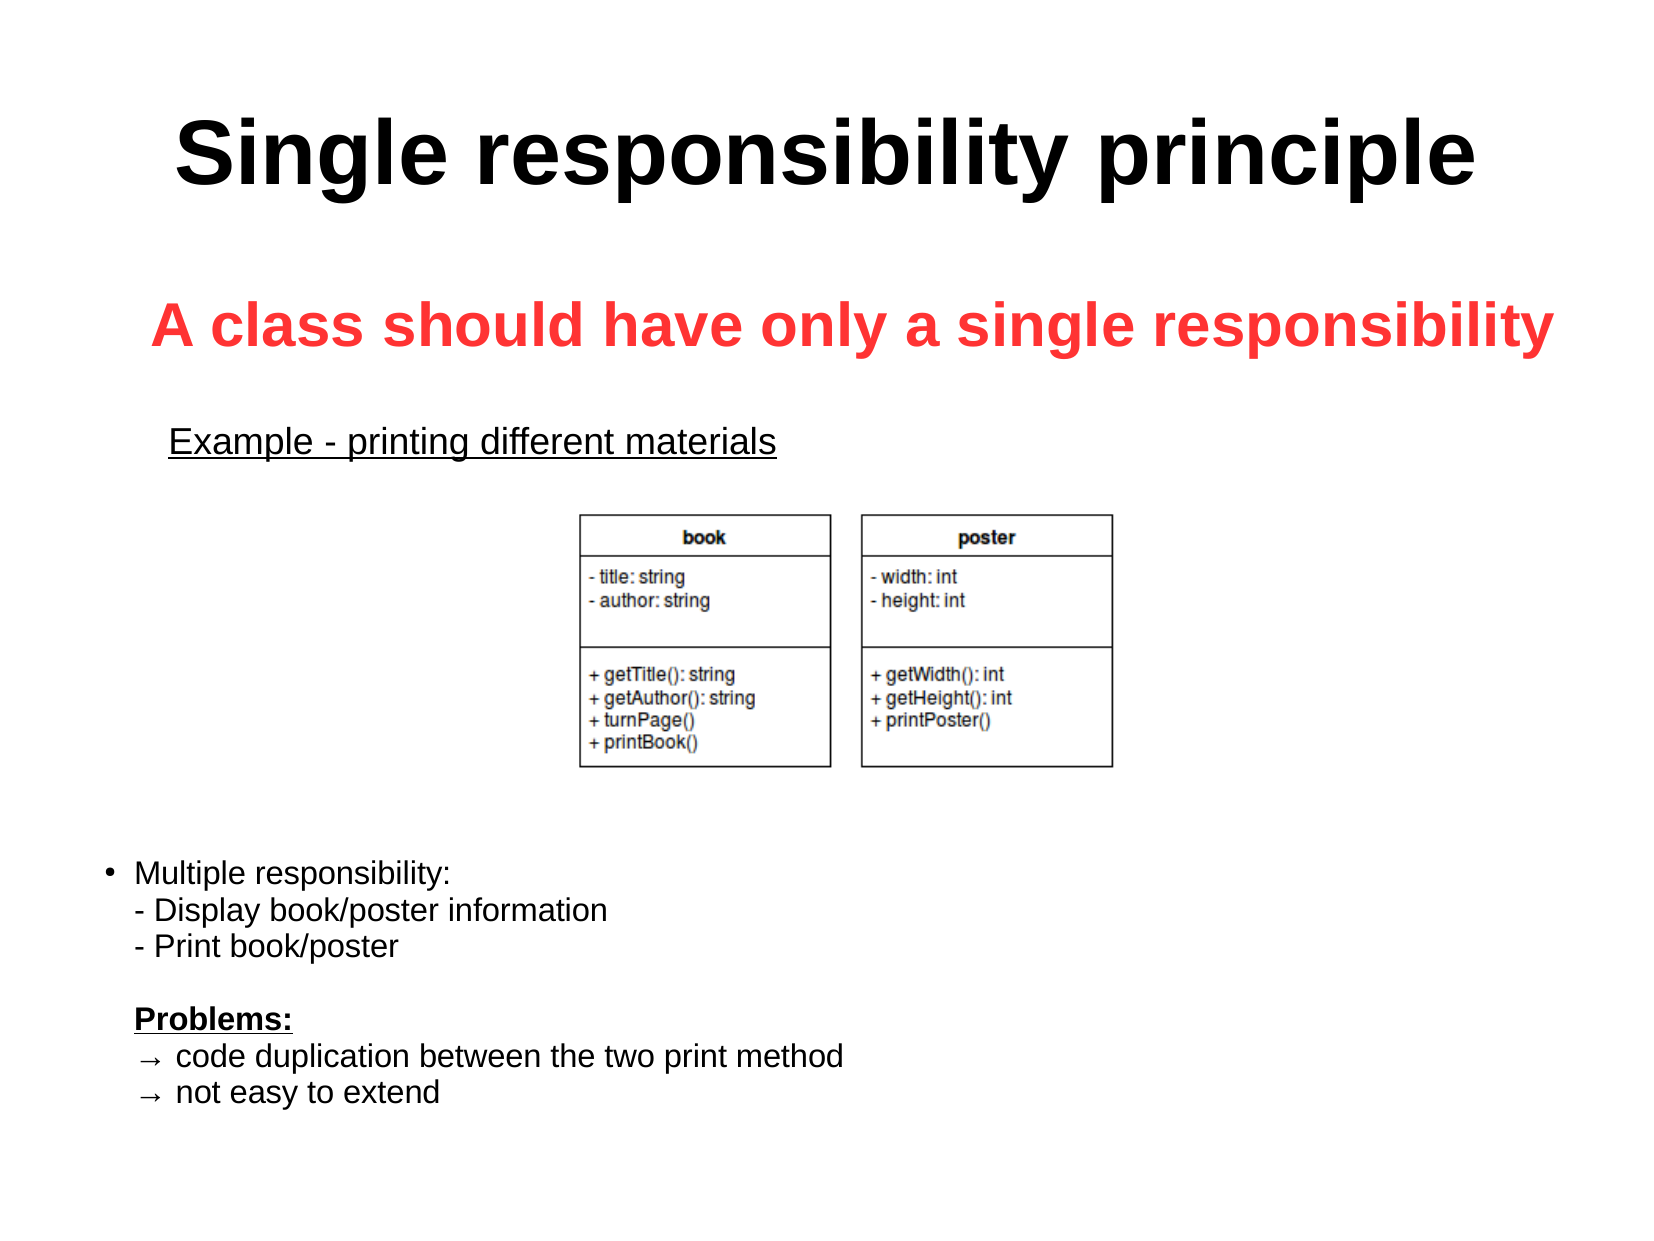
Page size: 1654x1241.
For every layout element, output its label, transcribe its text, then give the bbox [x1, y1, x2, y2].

title Single responsibility principle [82, 49, 1571, 257]
list Multiple responsibility: - Display book/poster information - Print book/poster Problems: → code duplication between the two print method → not easy to extend [94, 854, 1583, 1198]
text_box Example - printing different materials [153, 413, 1371, 471]
picture [578, 513, 1115, 774]
list A class should have only a single responsibility [70, 290, 1571, 851]
